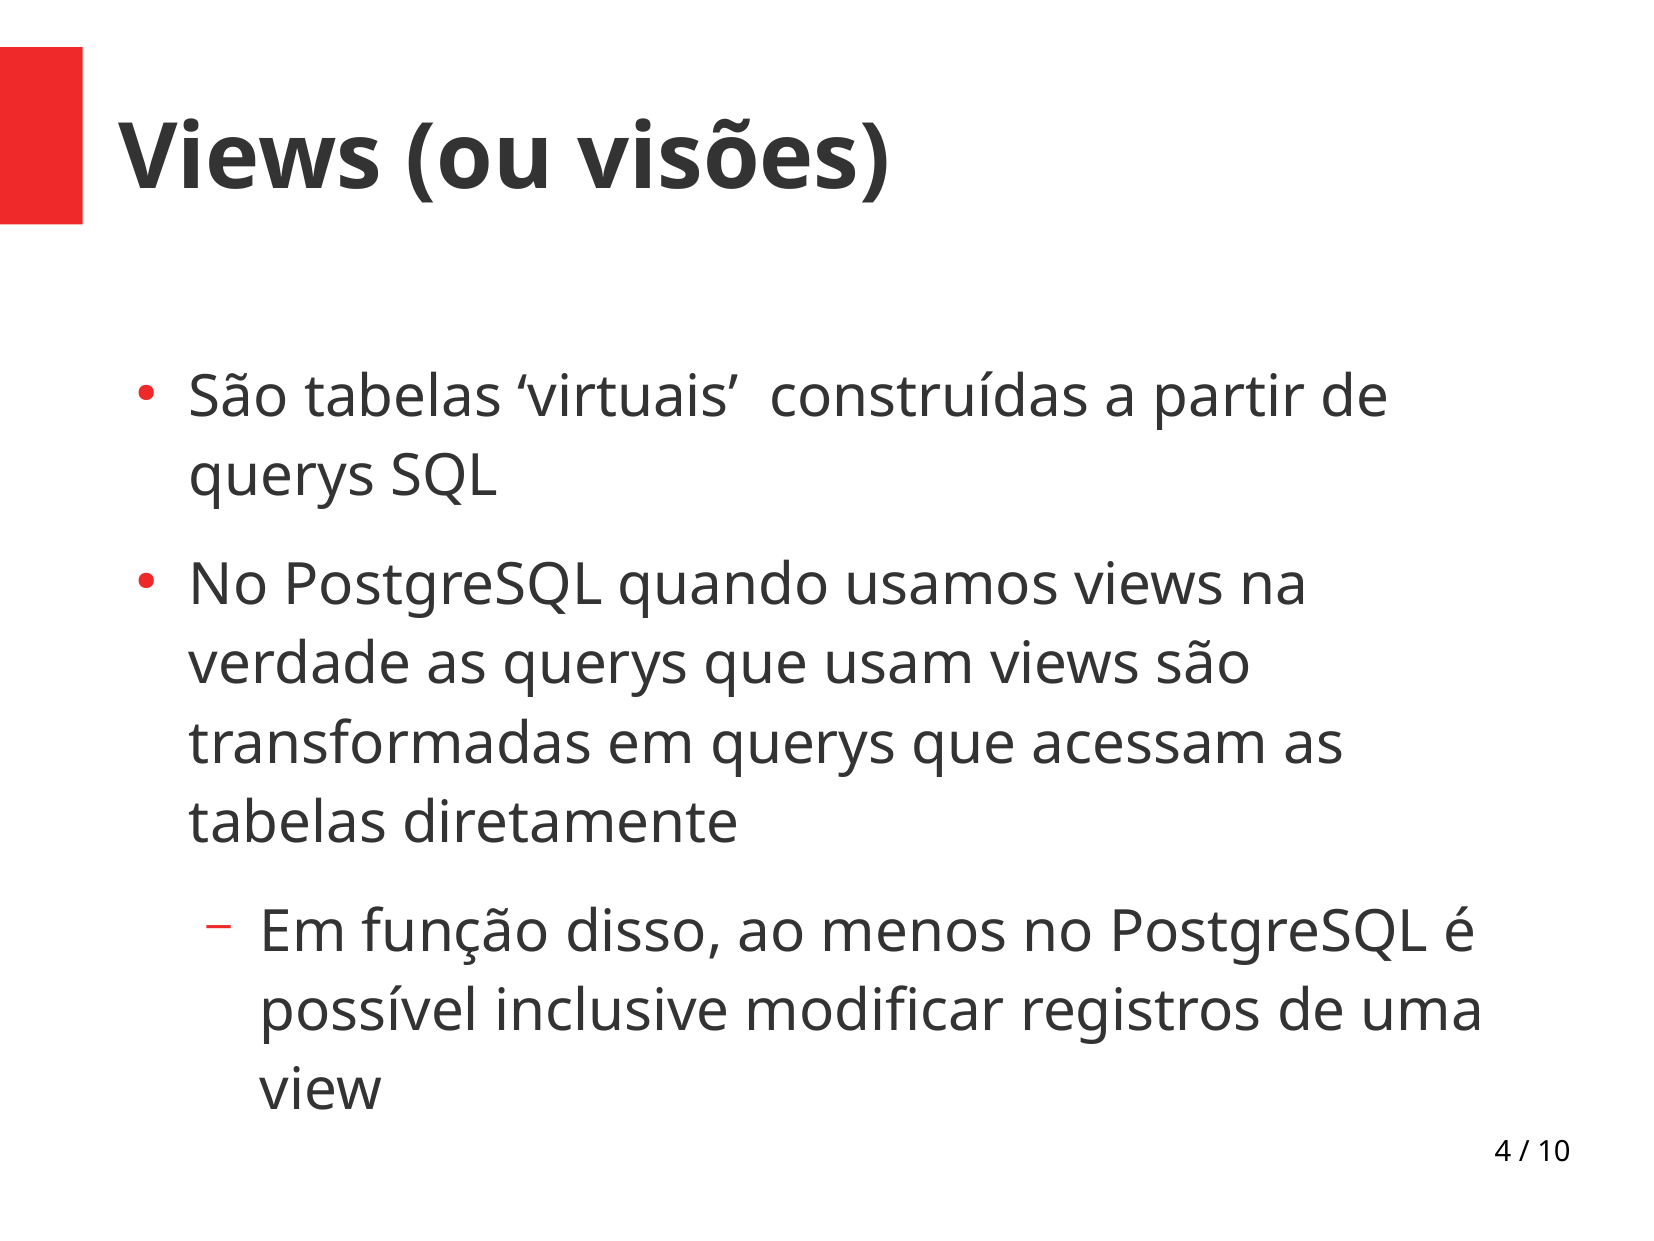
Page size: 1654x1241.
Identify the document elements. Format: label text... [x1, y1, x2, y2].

list São tabelas ‘virtuais’ construídas a partir de querys SQL No PostgreSQL quando usamos views na verdade as querys que usam views são transformadas em querys que acessam as tabelas diretamente Em função disso, ao menos no PostgreSQL é possível inclusive modificar registros de uma view [118, 354, 1536, 1074]
title Views (ou visões) [118, 49, 1571, 257]
